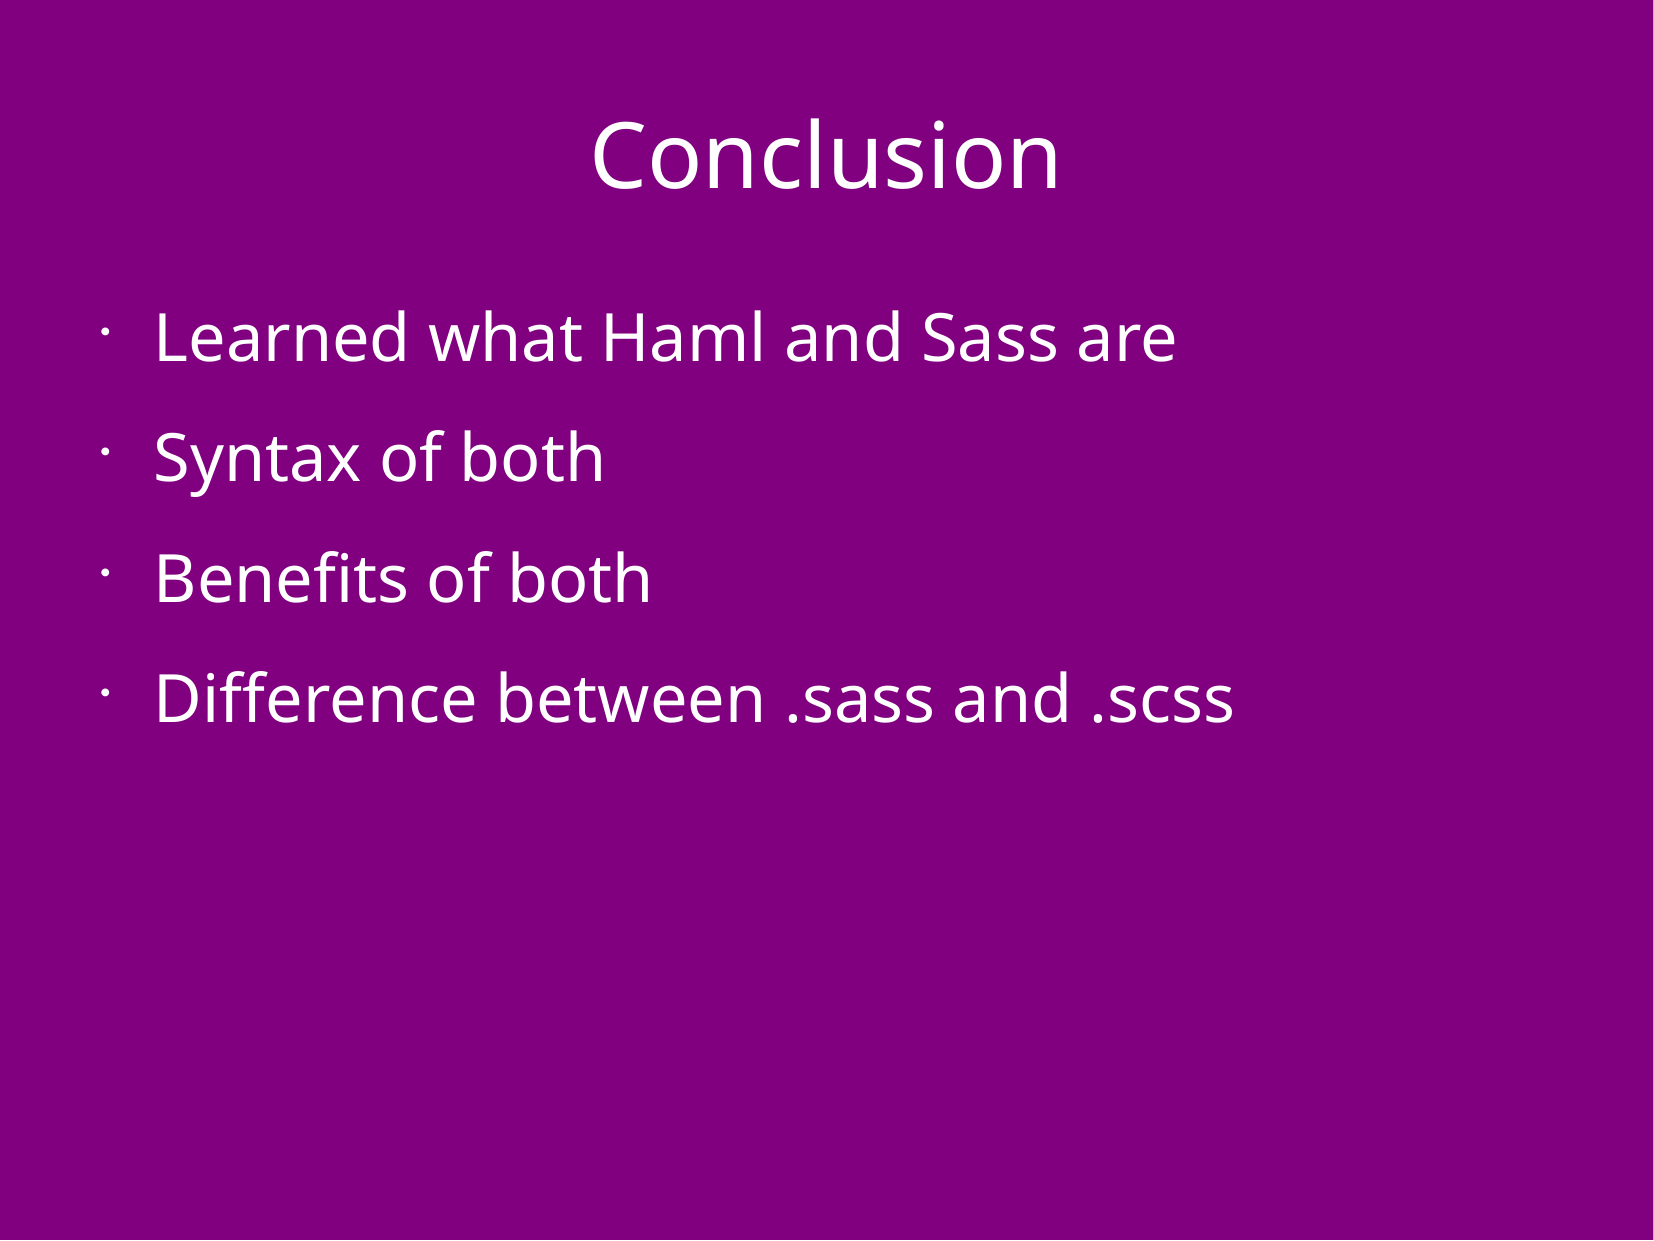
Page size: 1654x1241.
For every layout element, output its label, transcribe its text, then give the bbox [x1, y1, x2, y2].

title Conclusion [82, 49, 1571, 257]
list Learned what Haml and Sass are Syntax of both Benefits of both Difference between .sass and .scss [82, 290, 1571, 1094]
